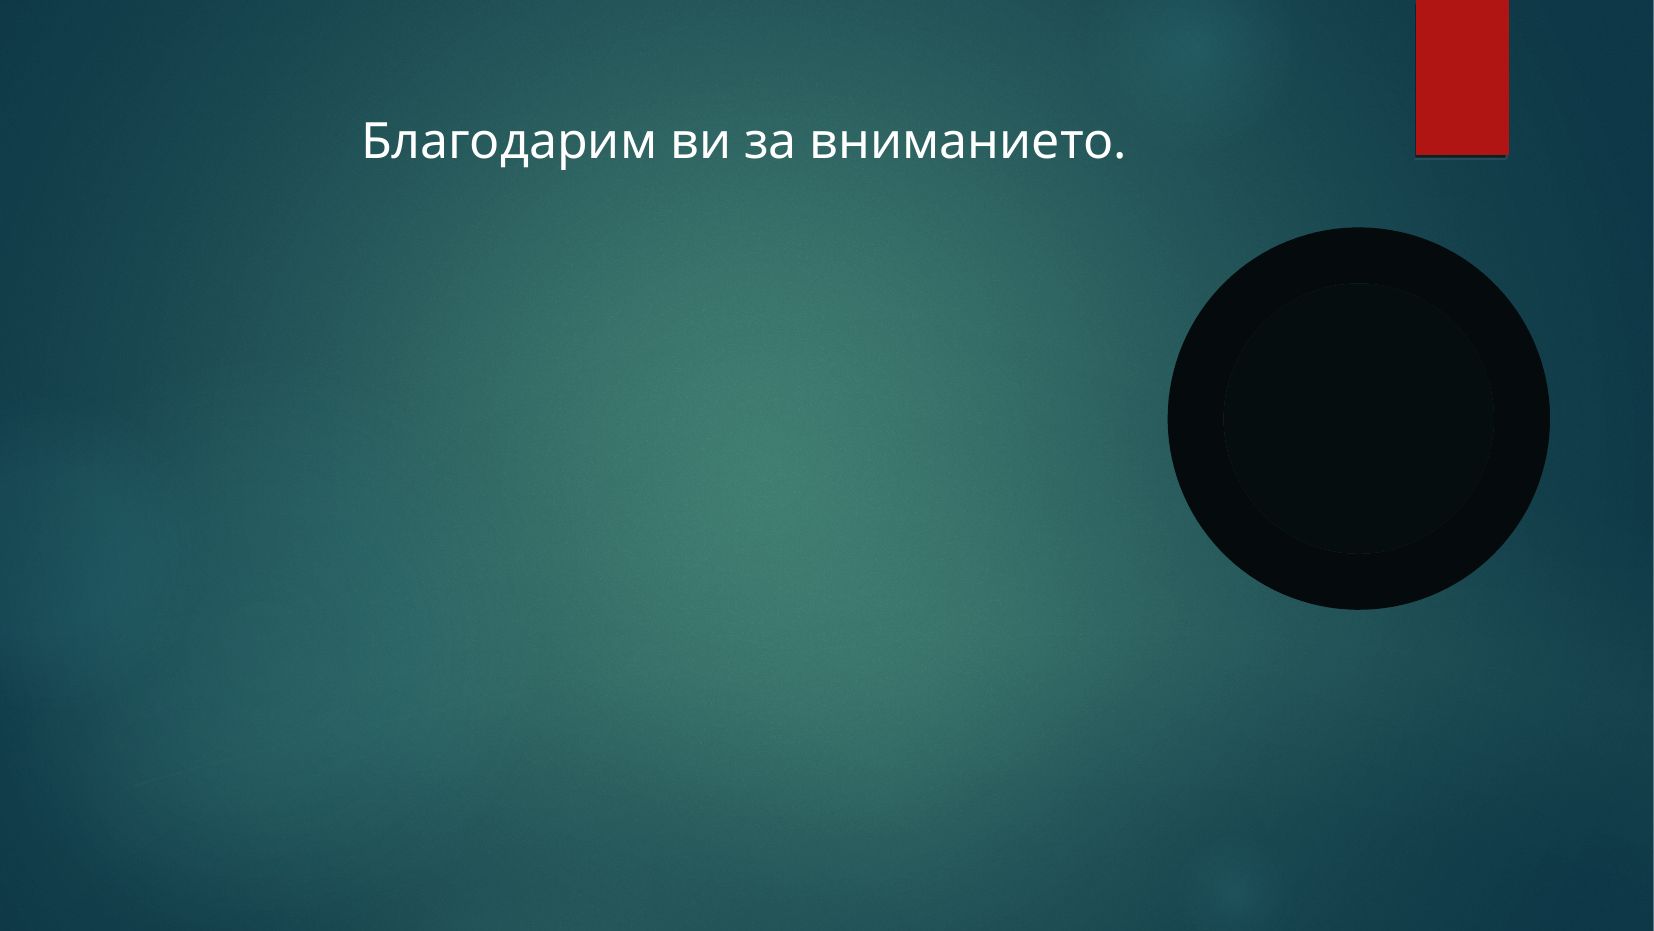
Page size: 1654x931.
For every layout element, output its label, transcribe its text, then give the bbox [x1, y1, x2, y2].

subtitle Благодарим ви за вниманието. [0, 36, 1489, 241]
